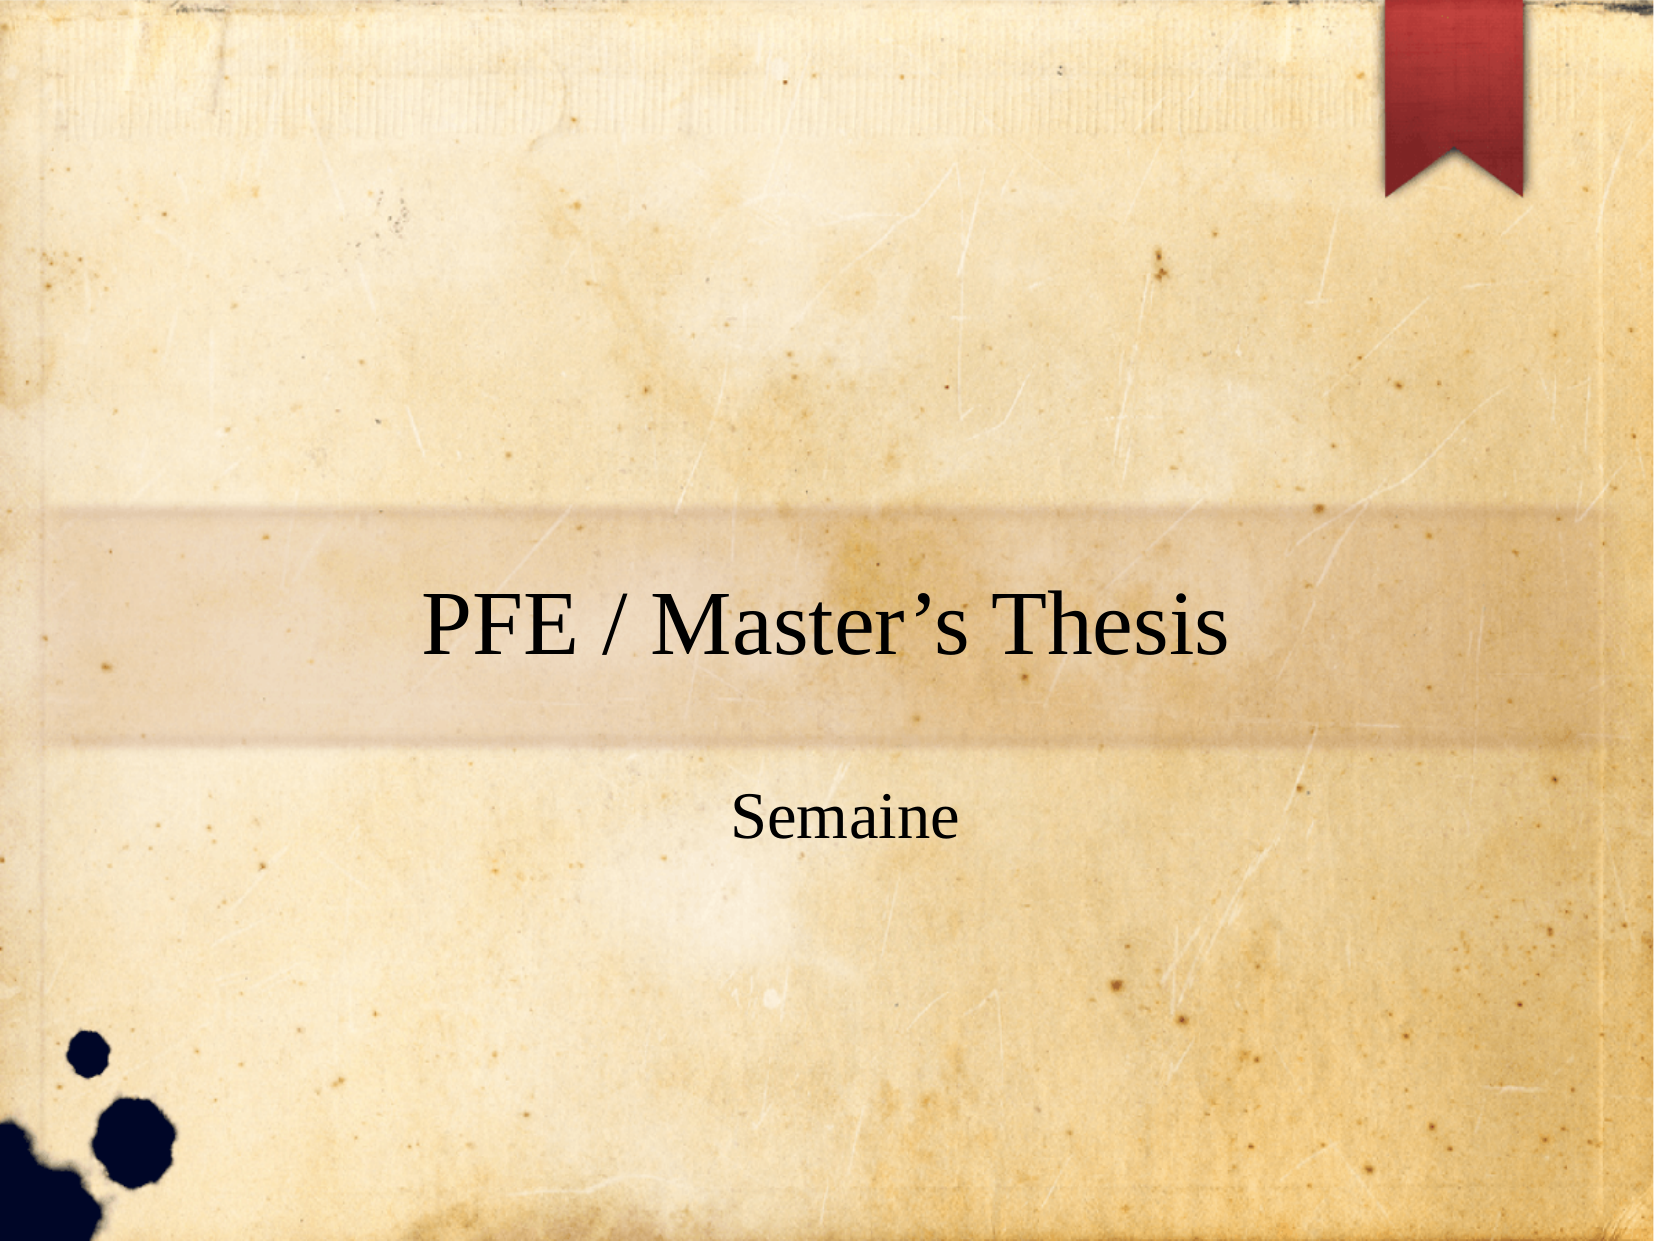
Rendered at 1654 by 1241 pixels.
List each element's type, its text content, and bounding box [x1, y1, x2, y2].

picture [0, 0, 1654, 1241]
list Semaine [82, 779, 1538, 1205]
title PFE / Master’s Thesis [82, 519, 1571, 727]
